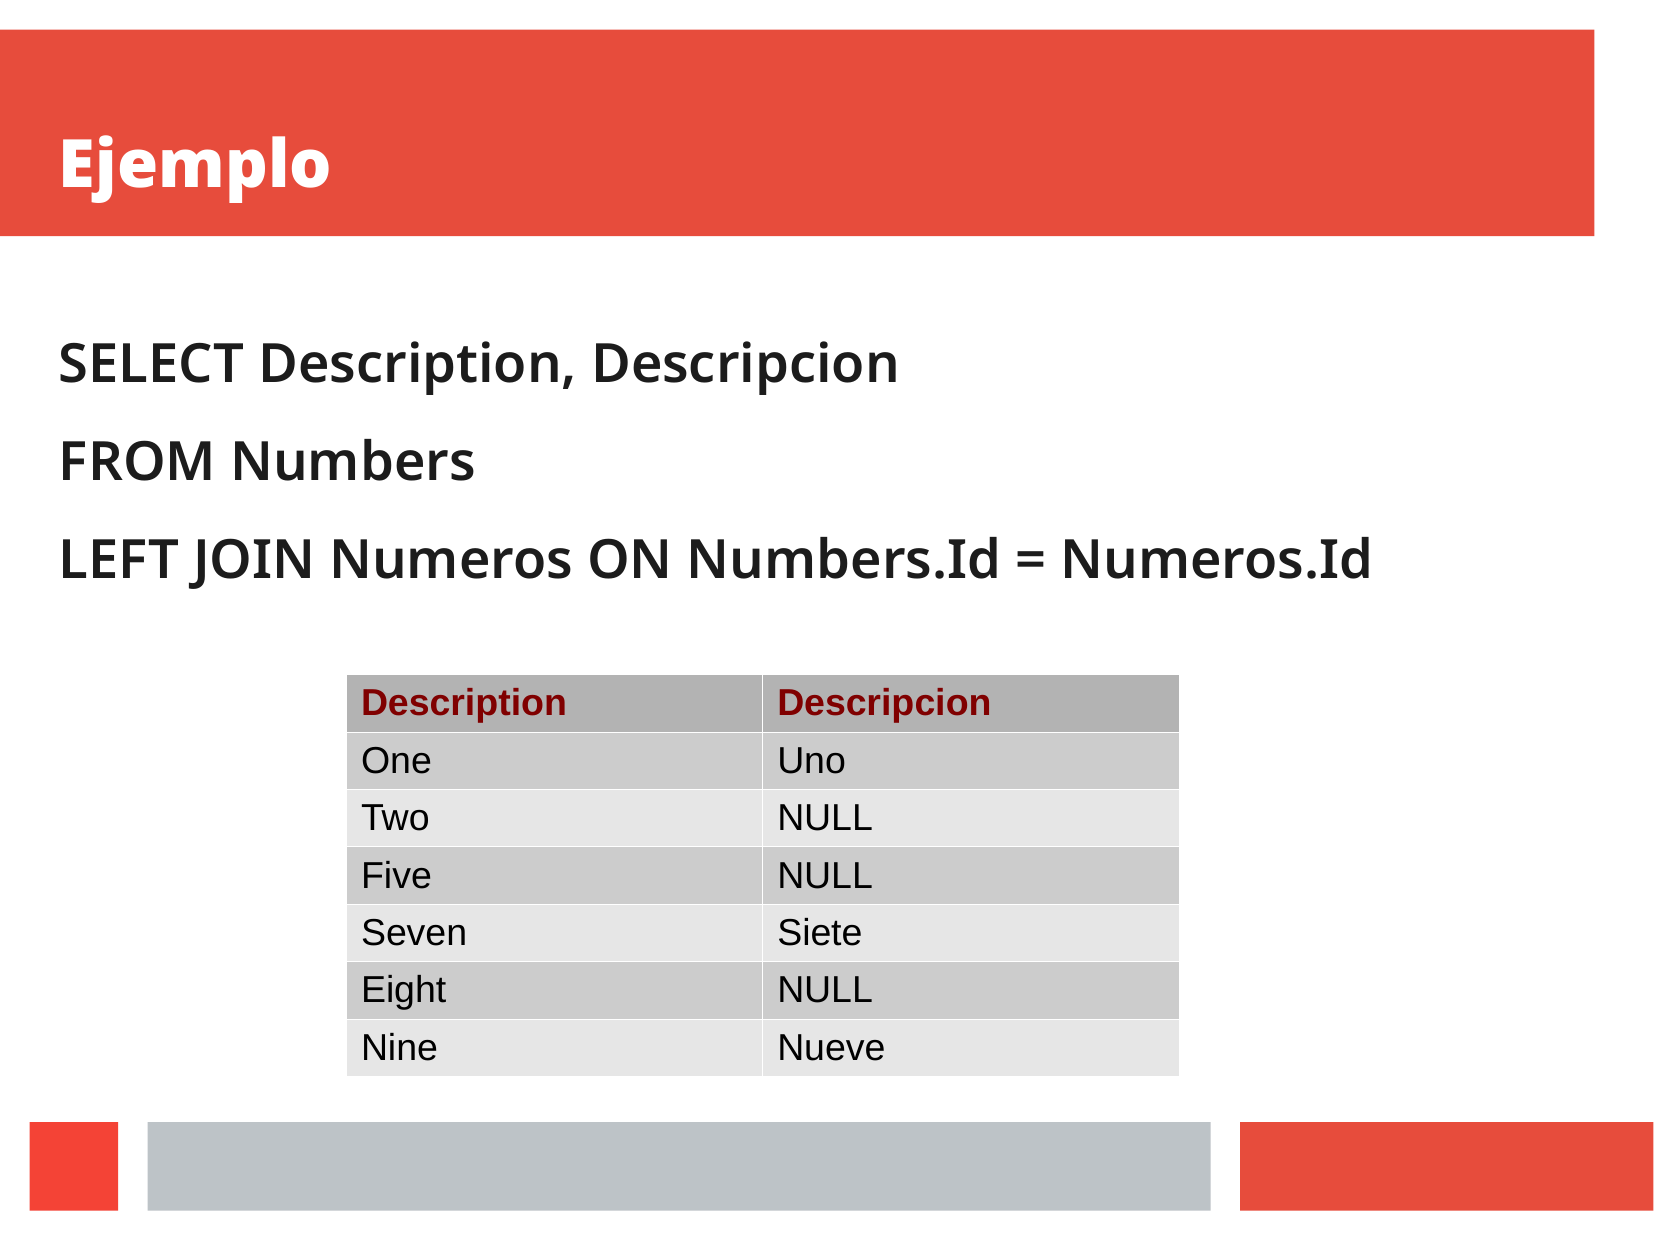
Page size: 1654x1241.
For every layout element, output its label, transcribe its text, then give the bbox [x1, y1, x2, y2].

table_cell One [347, 733, 762, 789]
list SELECT Description, Descripcion FROM Numbers LEFT JOIN Numeros ON Numbers.Id = Numeros.Id [59, 324, 1565, 1093]
table_cell NULL [763, 847, 1179, 904]
table_header Descripcion [763, 675, 1179, 732]
table_cell Nueve [763, 1020, 1179, 1076]
table_cell Seven [347, 905, 762, 961]
table_cell NULL [763, 790, 1179, 846]
table_cell NULL [763, 962, 1179, 1019]
table_header Description [347, 675, 762, 732]
table_cell Eight [347, 962, 762, 1019]
table_cell Two [347, 790, 762, 846]
table_cell Nine [347, 1020, 762, 1076]
table_cell Siete [763, 905, 1179, 961]
table_cell Five [347, 847, 762, 904]
table_cell Uno [763, 733, 1179, 789]
title Ejemplo [59, 59, 1595, 207]
